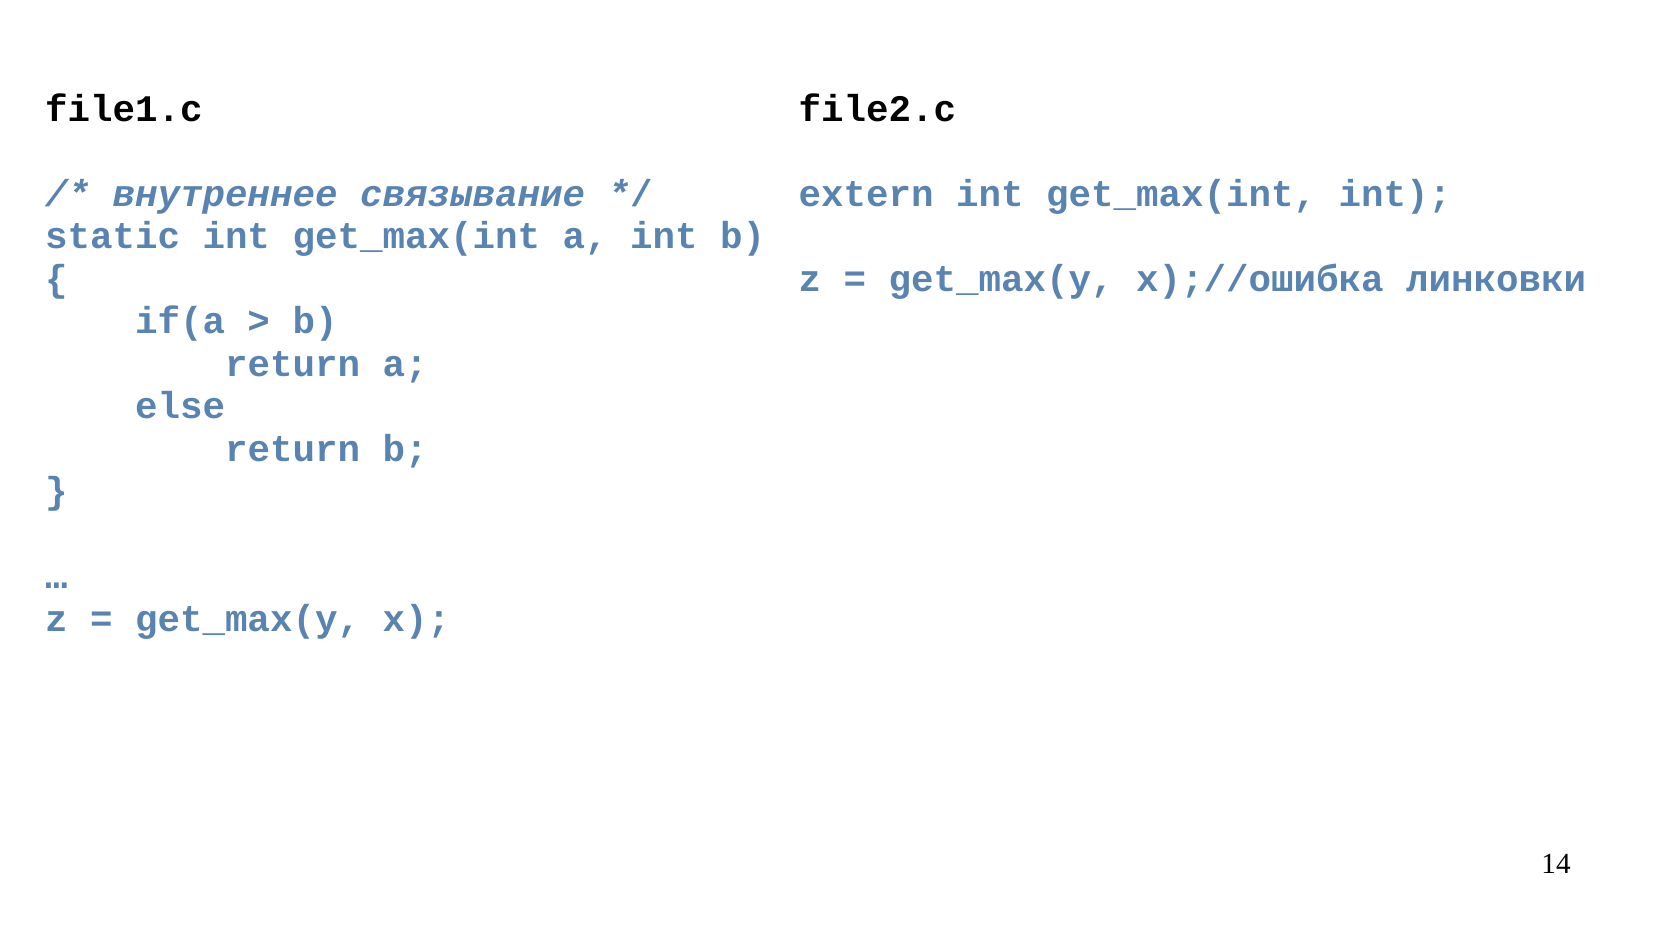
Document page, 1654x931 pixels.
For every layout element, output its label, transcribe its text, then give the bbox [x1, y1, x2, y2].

list file2.c extern int get_max(int, int); z = get_max(y, x);//ошибка линковки [798, 90, 1654, 481]
list file1.c /* внутреннее связывание */ static int get_max(int a, int b) { if(a > b) return a; else return b; } … z = get_max(y, x); [45, 90, 766, 646]
